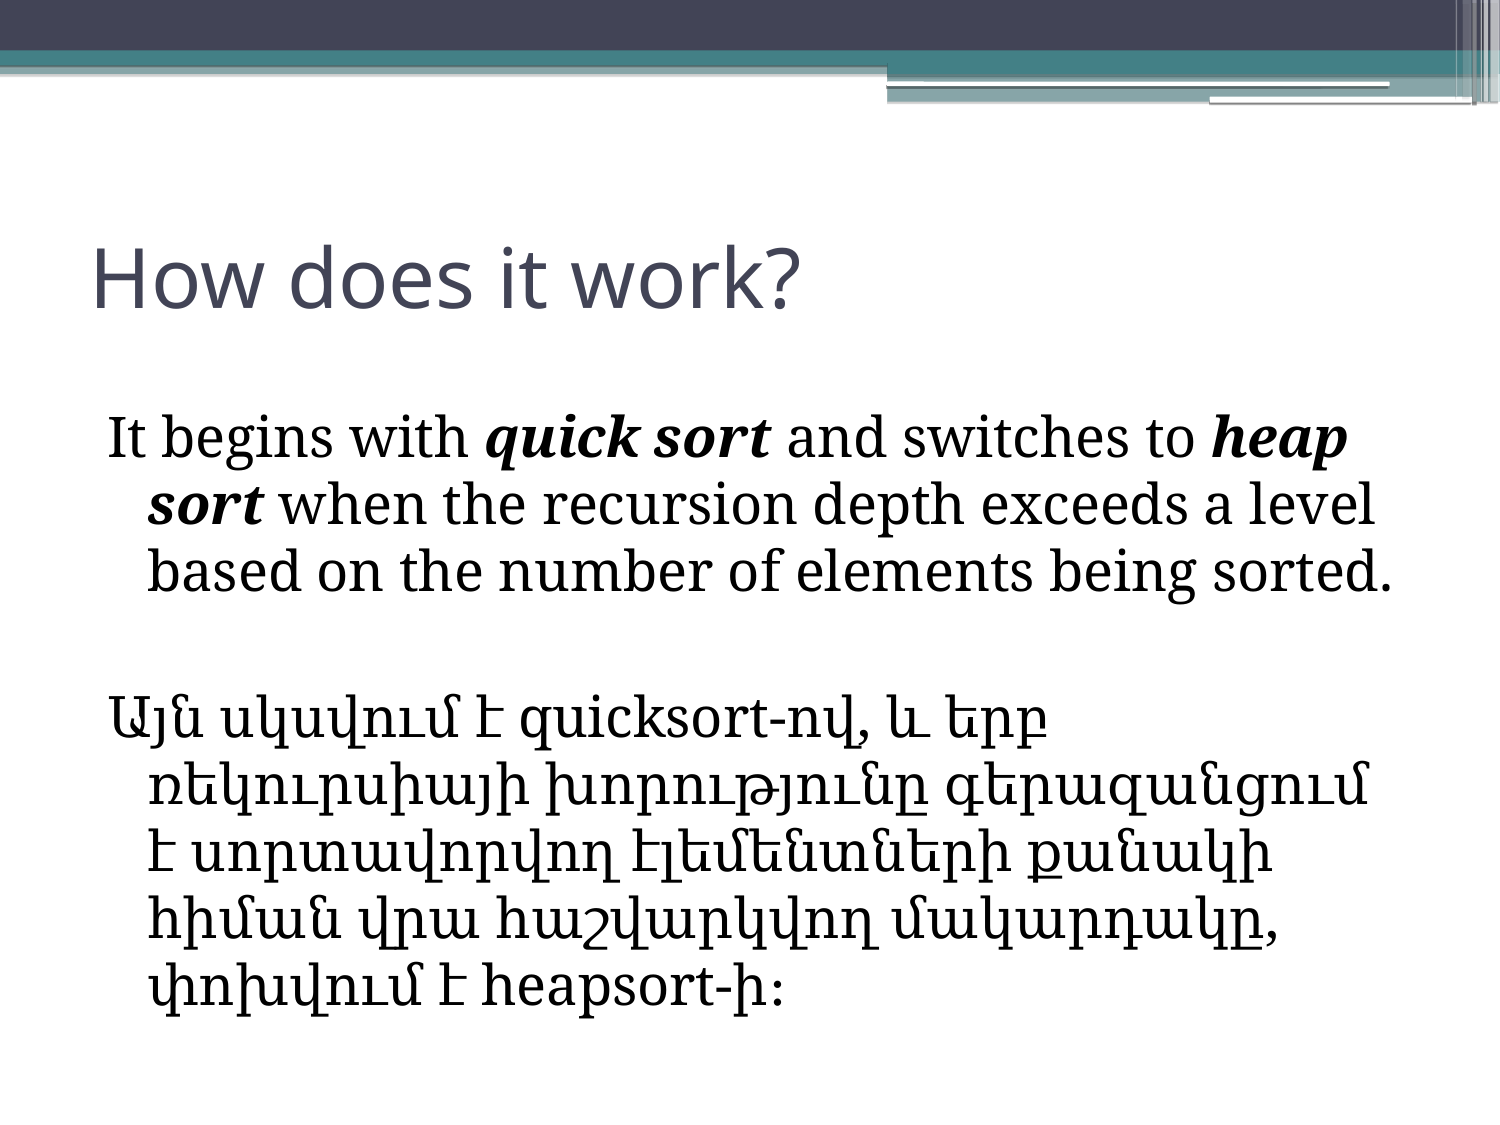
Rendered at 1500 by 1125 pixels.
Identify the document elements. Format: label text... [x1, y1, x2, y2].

title How does it work? [75, 187, 1425, 363]
list It begins with quick sort and switches to heap sort when the recursion depth exceeds a level based on the number of elements being sorted. Այն սկսվում է quicksort-ով, և երբ ռեկուրսիայի խորությունը գերազանցում է սորտավորվող էլեմենտների քանակի հիման վրա հաշվարկվող մակարդակը, փոխվում է heapsort-ի։ [75, 394, 1425, 1050]
